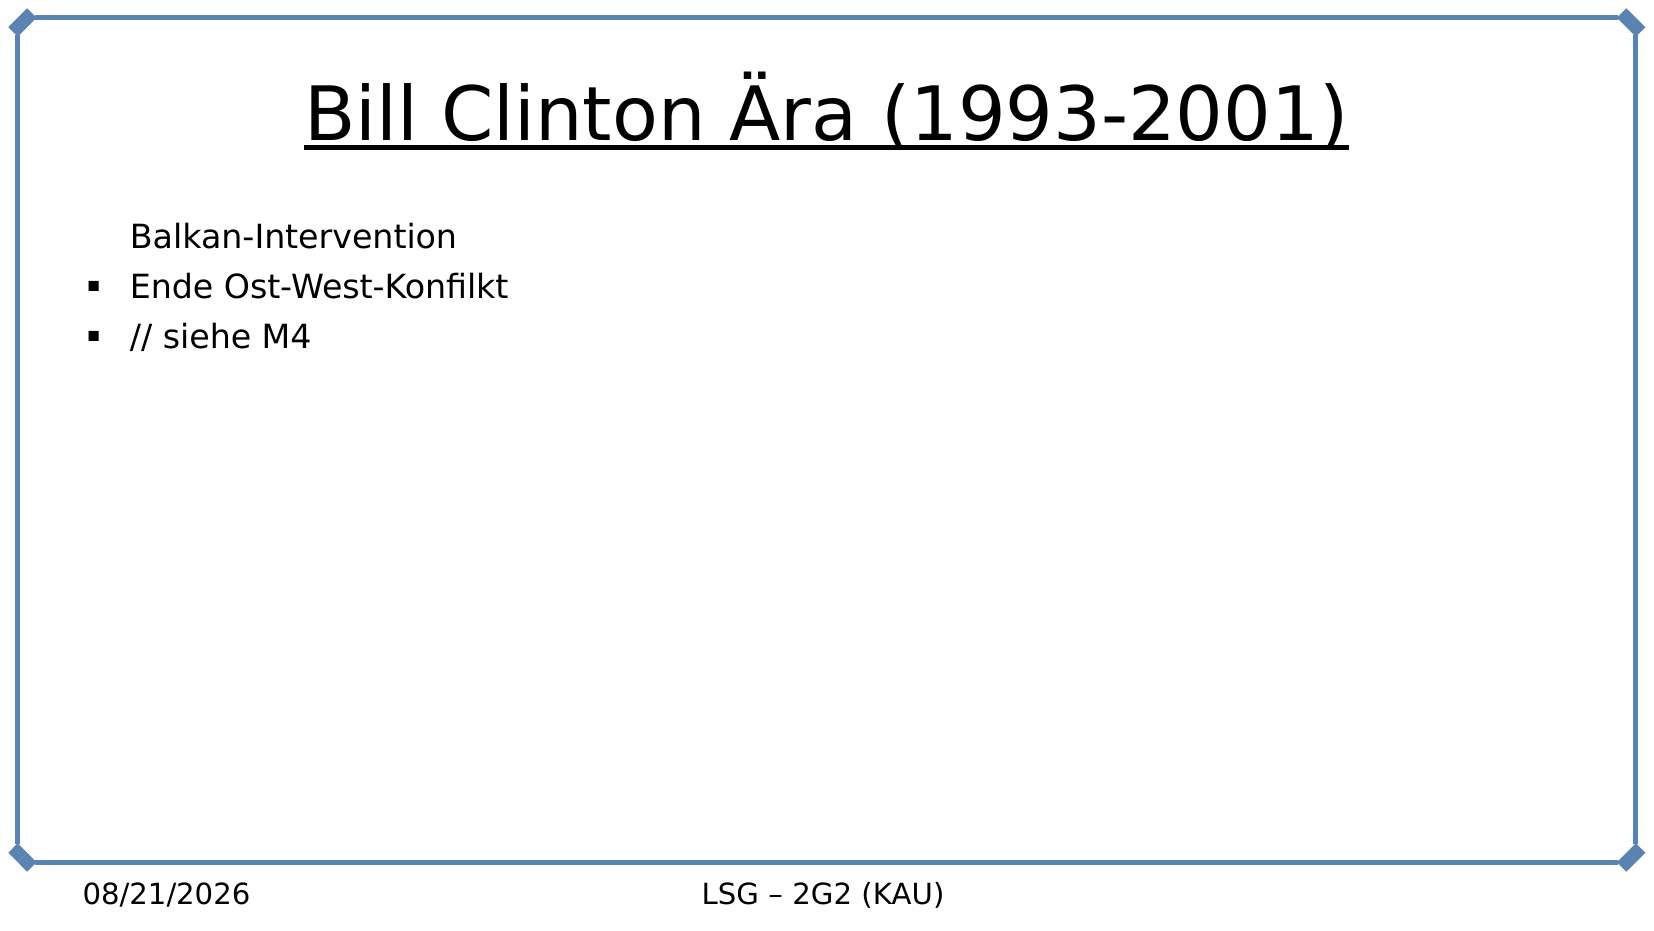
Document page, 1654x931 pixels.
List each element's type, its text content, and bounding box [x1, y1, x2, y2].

title Bill Clinton Ära (1993-2001) [82, 37, 1571, 193]
list Balkan-Intervention Ende Ost-West-Konfilkt // siehe M4 [82, 217, 1571, 758]
